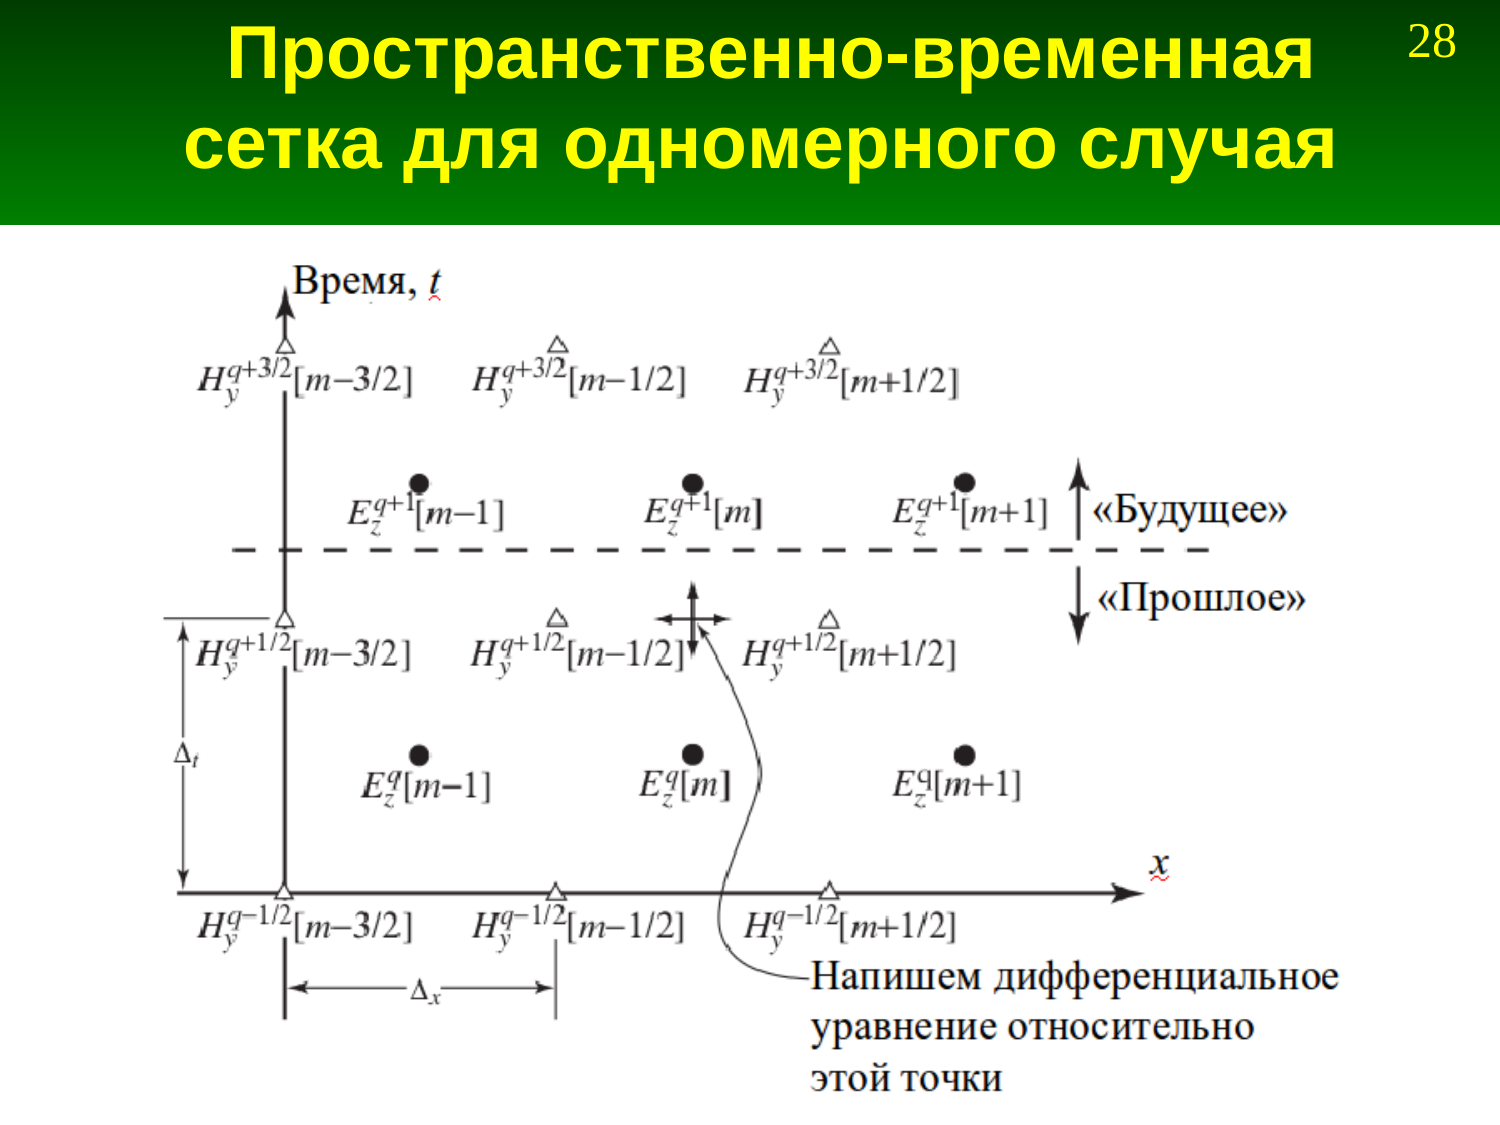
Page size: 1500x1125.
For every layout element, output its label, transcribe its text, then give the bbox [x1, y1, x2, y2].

picture [149, 244, 1351, 1103]
title Пространственно-временная сетка для одномерного случая [123, 0, 1399, 192]
